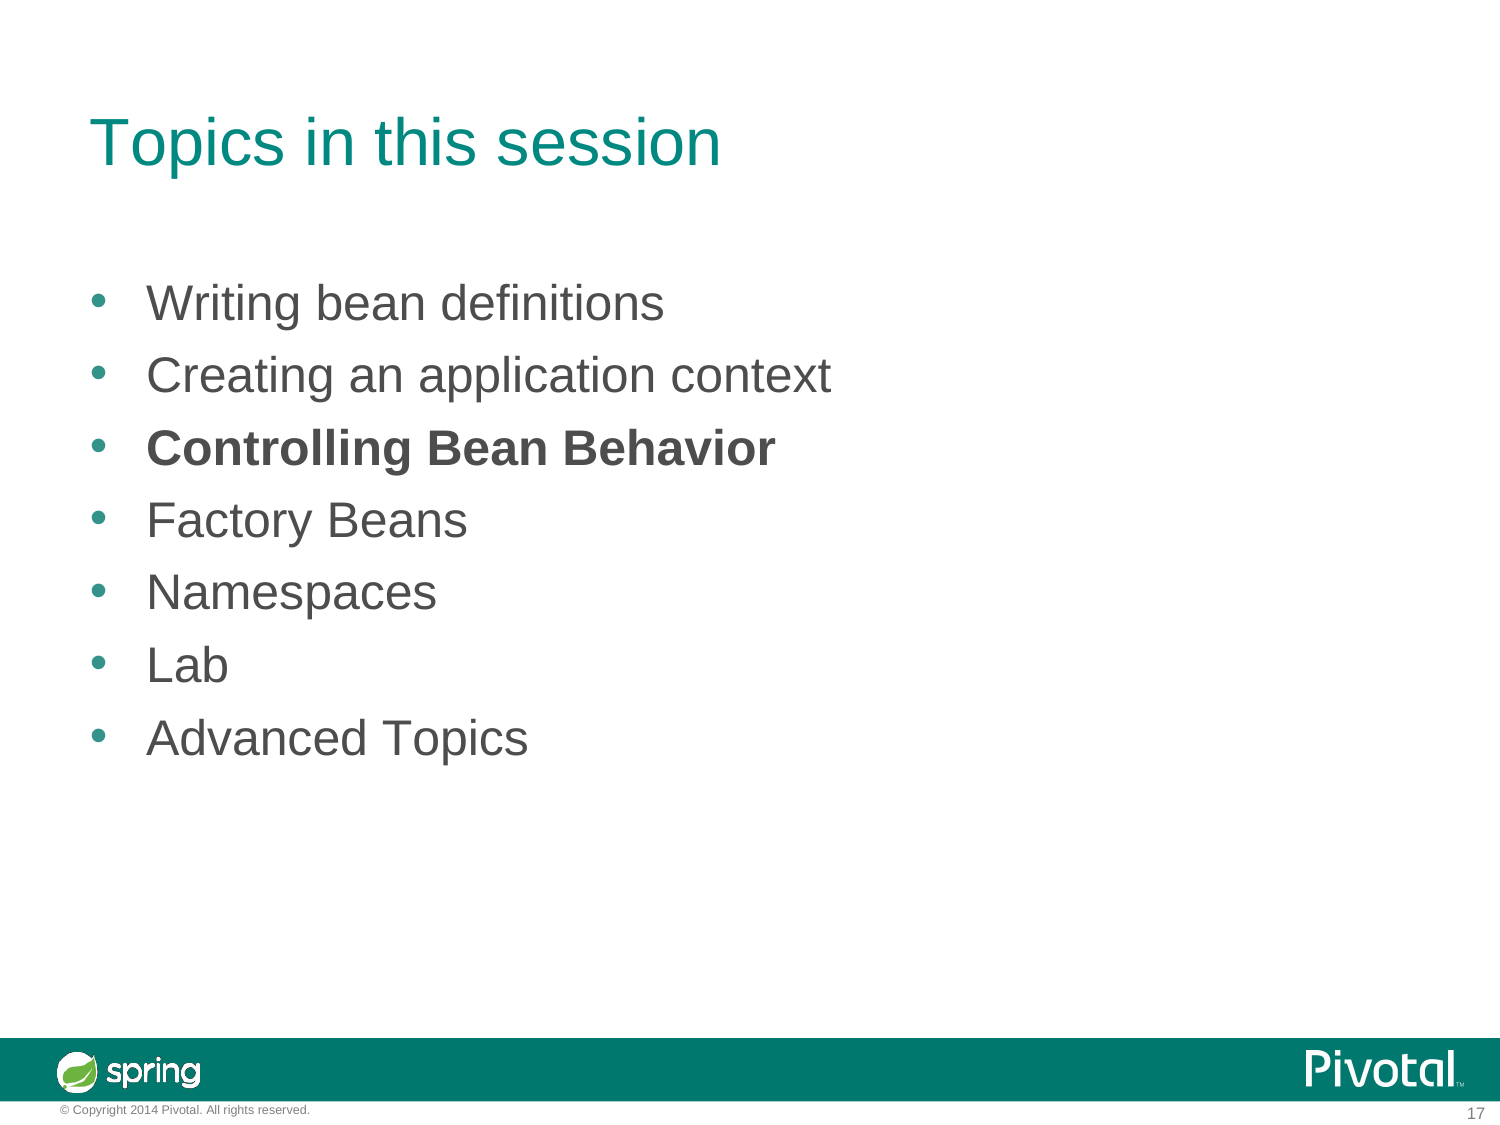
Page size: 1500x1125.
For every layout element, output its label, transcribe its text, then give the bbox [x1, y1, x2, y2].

picture [1306, 1050, 1464, 1087]
title Topics in this session [75, 45, 1426, 233]
picture [32, 1041, 210, 1103]
list Writing bean definitions Creating an application context Controlling Bean Behavior Factory Beans Namespaces Lab Advanced Topics [75, 262, 1426, 773]
